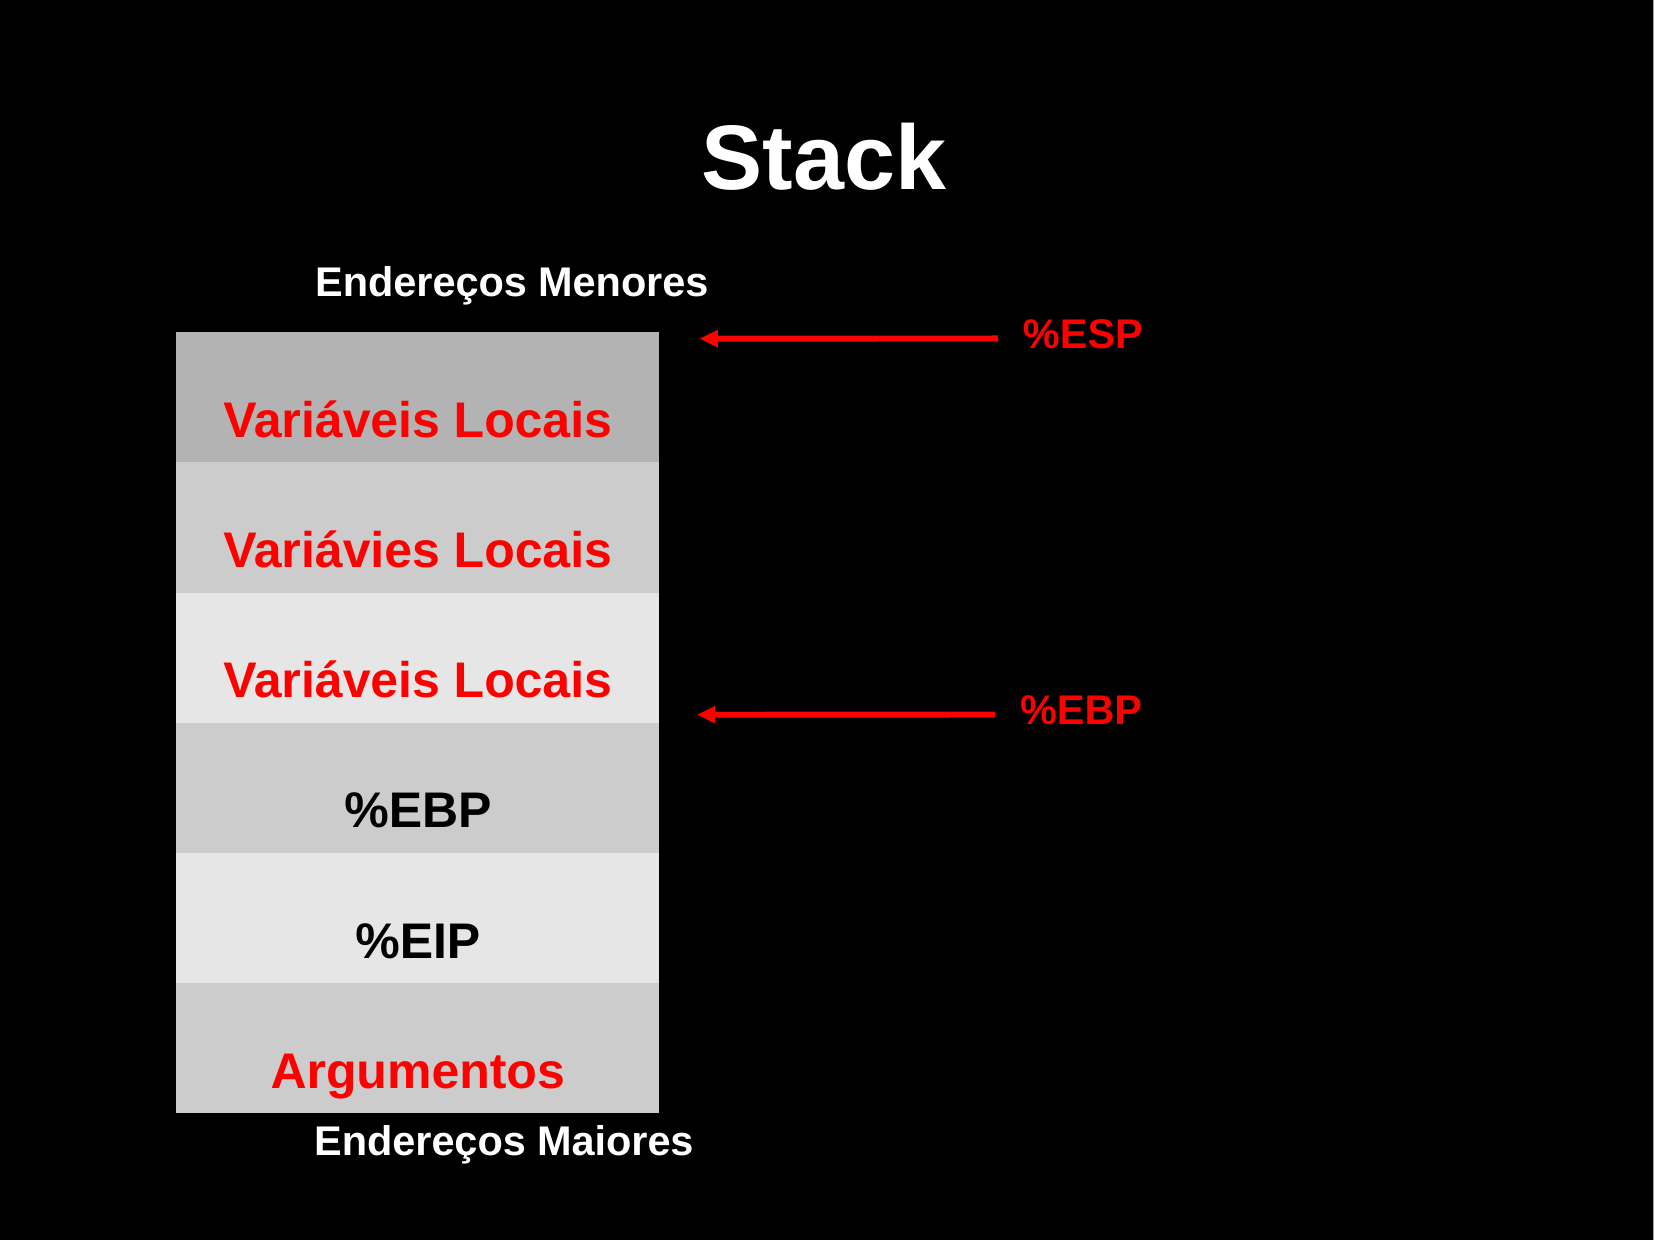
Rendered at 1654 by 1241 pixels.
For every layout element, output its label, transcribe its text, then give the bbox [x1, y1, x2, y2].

text_box %EBP [1005, 675, 1156, 742]
text_box Endereços Maiores [299, 1106, 559, 1173]
title Stack [82, 23, 1566, 283]
table_cell Variávies Locais [176, 462, 659, 593]
table_cell %EBP [176, 723, 659, 853]
text_box Endereços Menores [300, 247, 560, 314]
table_header Variáveis Locais [176, 332, 659, 462]
table_cell %EIP [176, 853, 659, 983]
table_cell Argumentos [176, 983, 659, 1113]
text_box %ESP [1008, 299, 1159, 366]
table_cell Variáveis Locais [176, 593, 659, 723]
